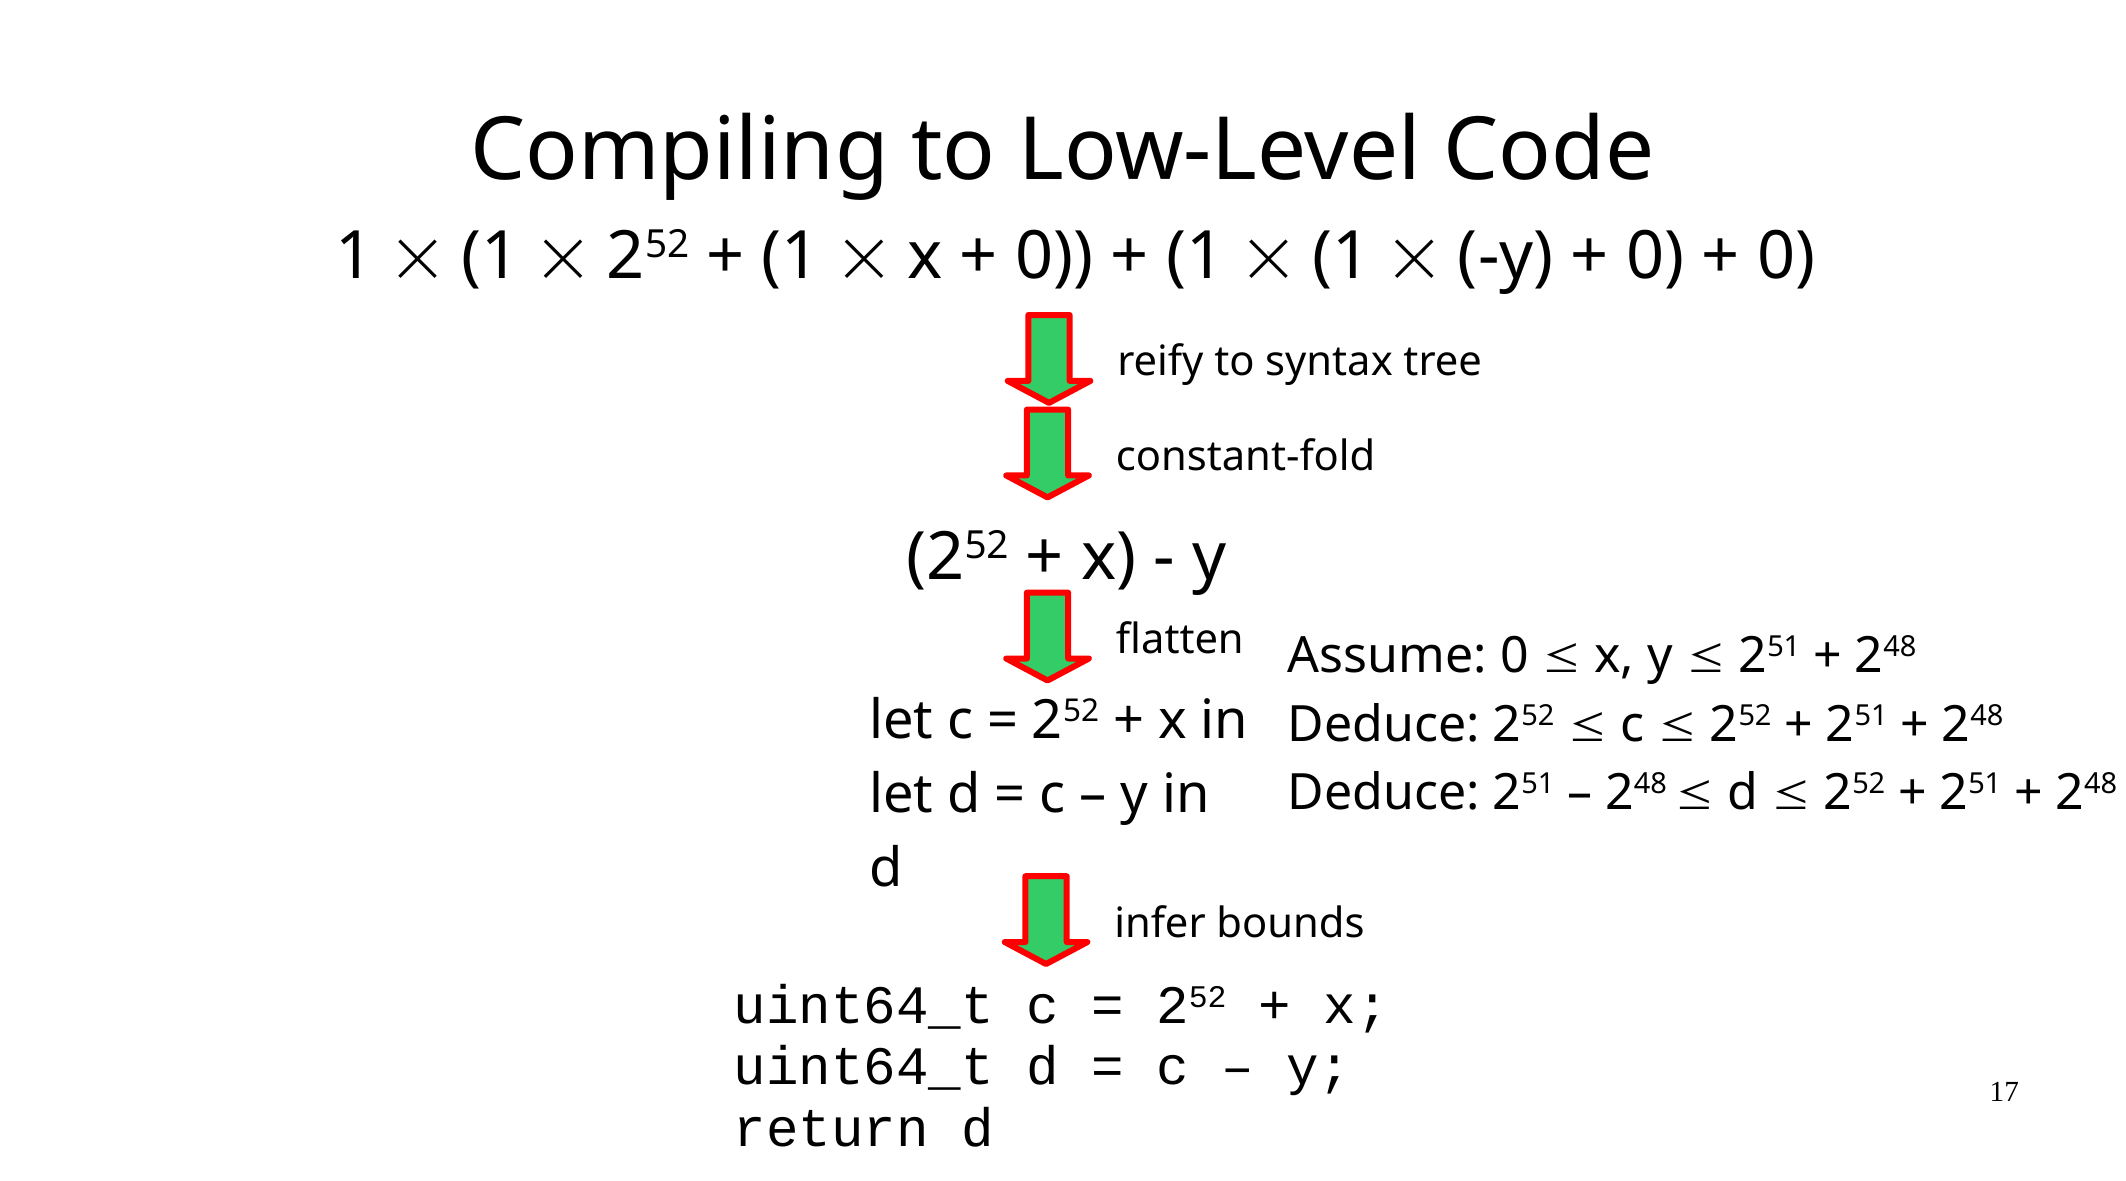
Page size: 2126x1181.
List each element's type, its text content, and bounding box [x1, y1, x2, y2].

text_box [1006, 592, 1089, 673]
text_box let c = 252 + x in let d = c – y in d [854, 673, 1272, 881]
text_box [1007, 315, 1091, 403]
title Compiling to Low-Level Code [106, 47, 2020, 245]
text_box constant-fold [1101, 418, 1379, 483]
text_box [1004, 876, 1088, 965]
text_box (252 + x) - y [891, 501, 1234, 596]
text_box Assume: 0 ≤ x, y ≤ 251 + 248 Deduce: 252 ≤ c ≤ 252 + 251 + 248 Deduce: 251 – 248 ≤ d ≤ 252 + 251 + 248 [1272, 611, 2110, 818]
text_box flatten [1101, 601, 1253, 666]
text_box reify to syntax tree [1102, 323, 1484, 388]
text_box [1006, 409, 1089, 498]
text_box 1 × (1 × 252 + (1 × x + 0)) + (1 × (1 × (-y) + 0) + 0) [320, 200, 1805, 301]
text_box uint64_t c = 252 + x; uint64_t d = c – y; return d [719, 970, 1407, 1178]
text_box infer bounds [1099, 884, 1369, 949]
